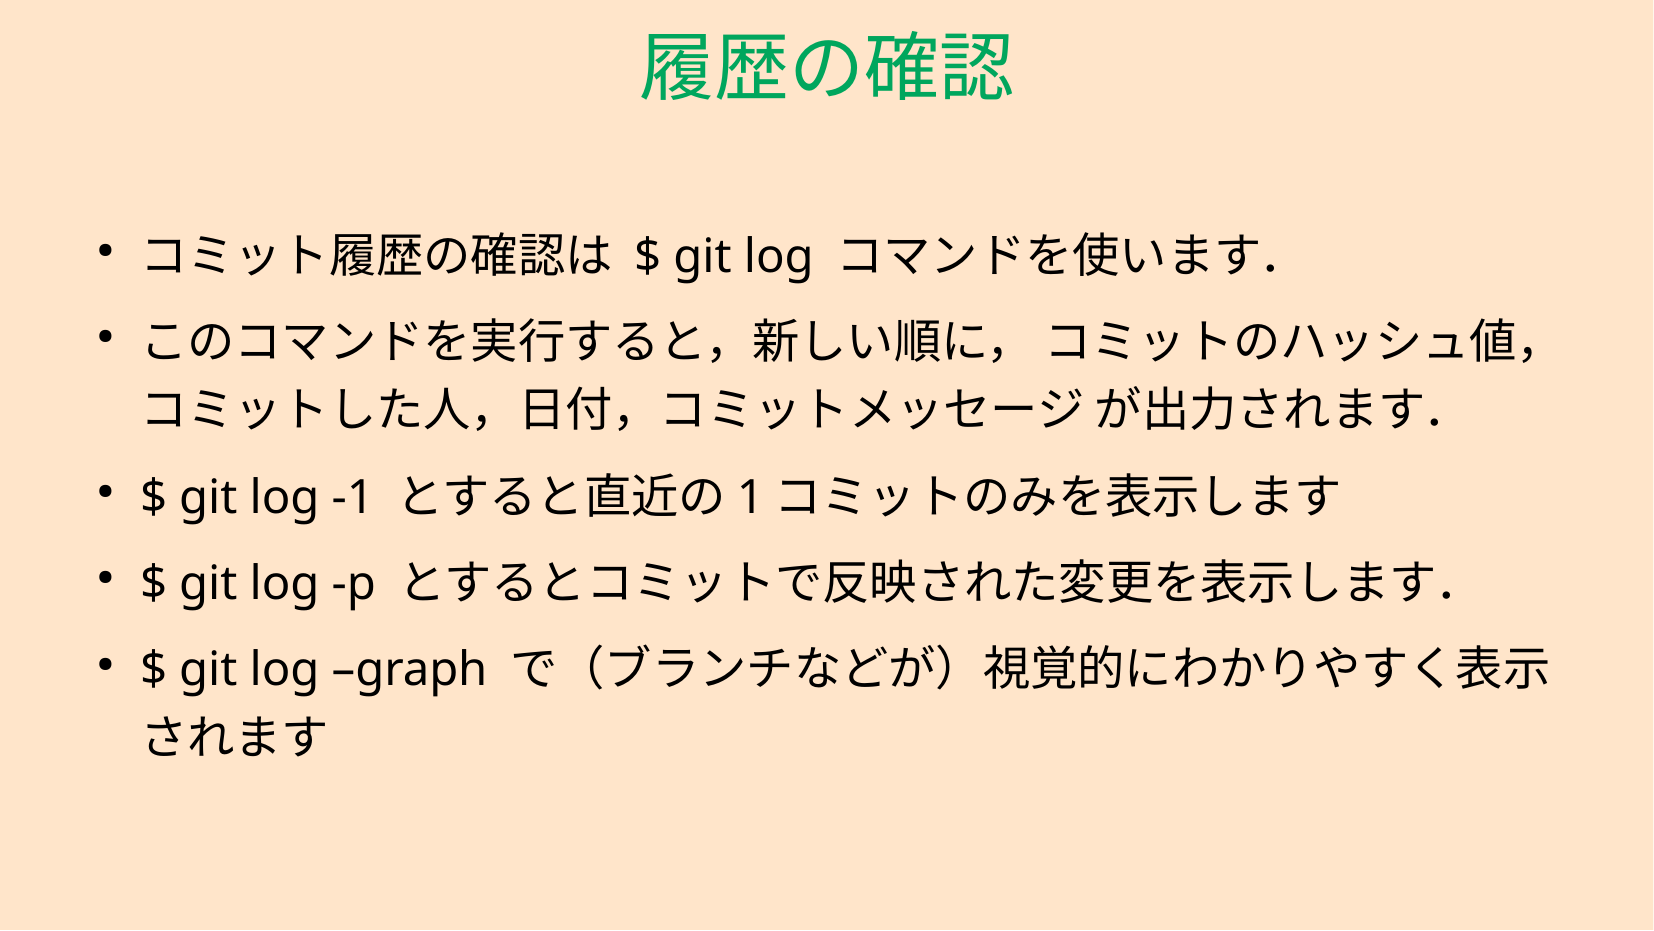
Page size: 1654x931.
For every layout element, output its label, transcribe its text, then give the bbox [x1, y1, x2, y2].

list コミット履歴の確認は $ git log コマンドを使います． このコマンドを実行すると，新しい順に， コミットのハッシュ値，コミットした人，日付，コミットメッセージ が出力されます． $ git log -1 とすると直近の1コミットのみを表示します $ git log -p とするとコミットで反映された変更を表示します． $ git log –graph で（ブランチなどが）視覚的にわかりやすく表示されます [82, 217, 1572, 833]
title 履歴の確認 [82, 8, 1571, 116]
